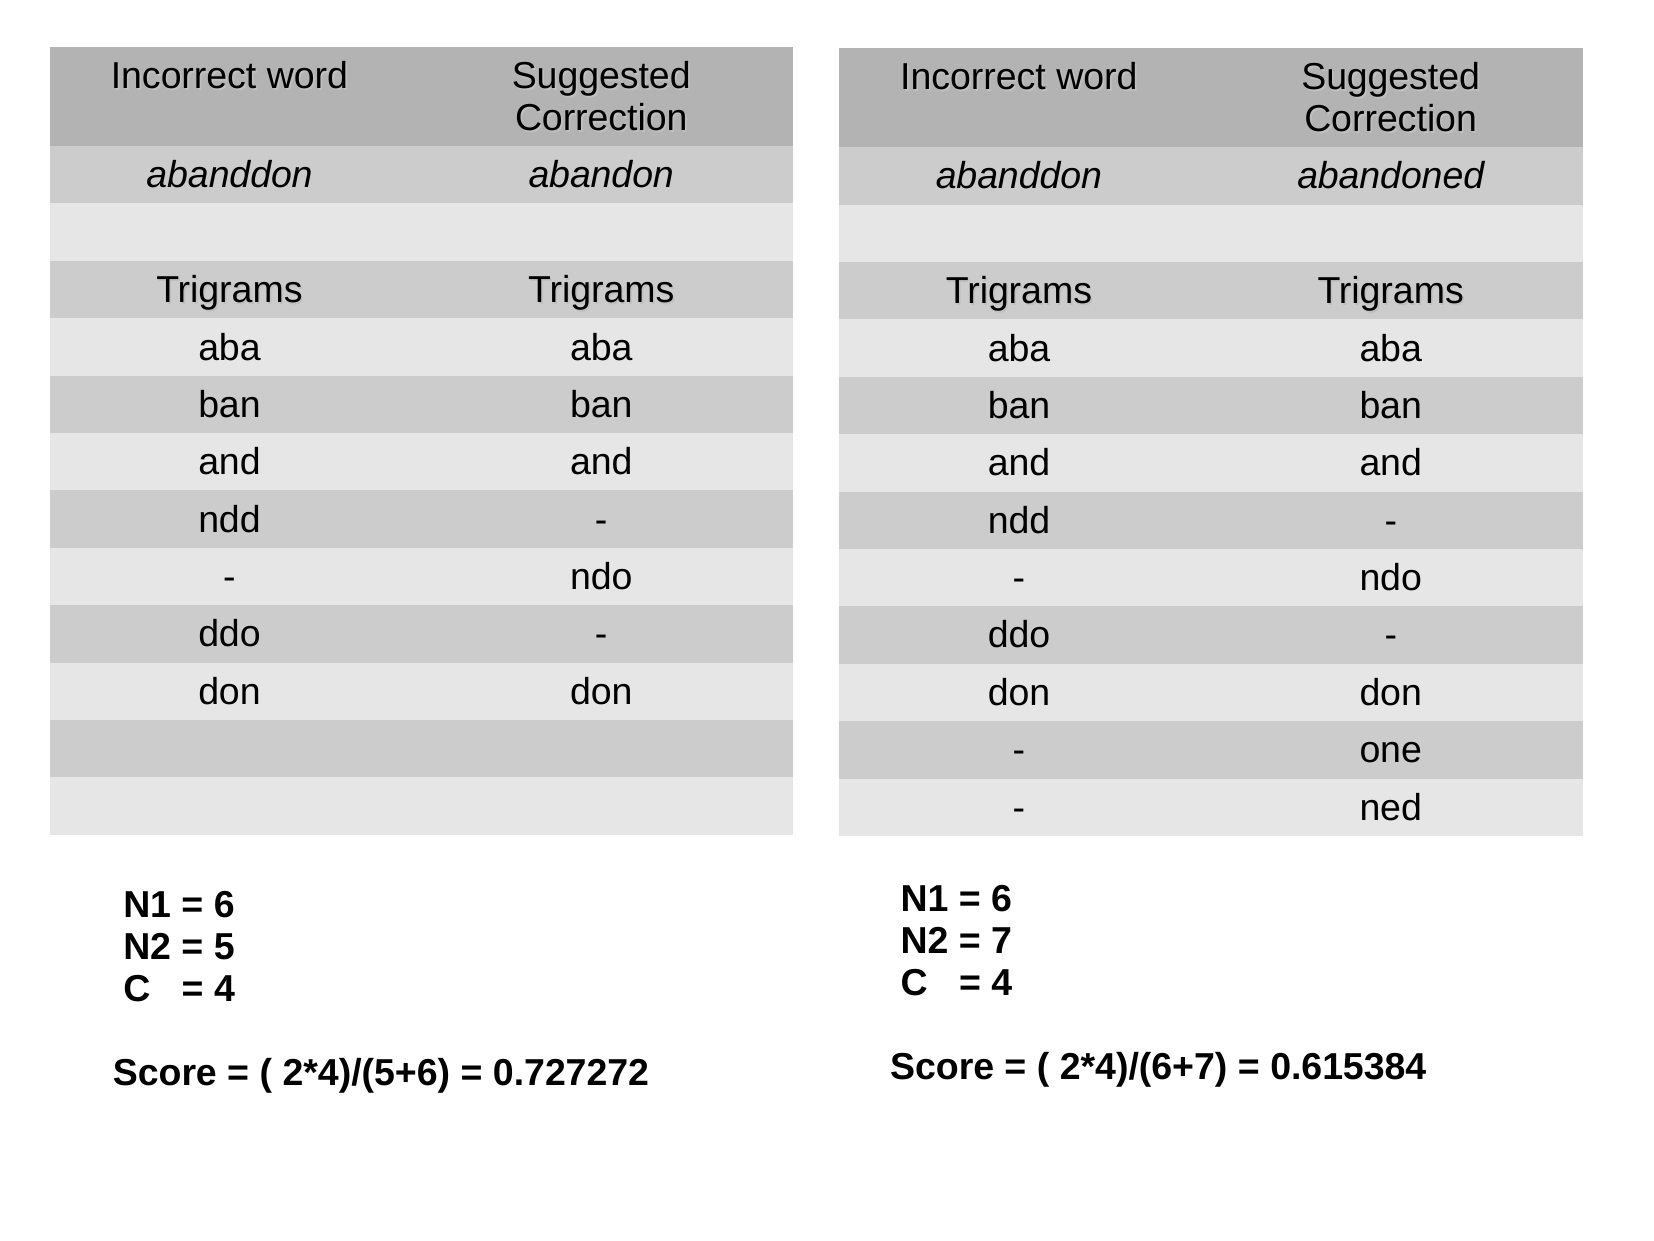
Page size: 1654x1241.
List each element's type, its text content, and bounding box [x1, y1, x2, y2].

table_cell and [839, 434, 1199, 492]
table_cell [409, 203, 793, 261]
table_cell aba [839, 319, 1199, 377]
table_cell - [1199, 492, 1583, 549]
table_cell Trigrams [839, 262, 1199, 319]
table_cell [1199, 205, 1583, 262]
table_cell ddo [839, 606, 1199, 664]
table_cell ndo [409, 548, 793, 605]
table_cell ban [839, 377, 1199, 434]
table_cell abanddon [839, 147, 1199, 205]
table_cell abanddon [50, 146, 409, 203]
table_header Suggested Correction [409, 47, 793, 146]
table_cell don [1199, 664, 1583, 721]
table_cell aba [409, 318, 793, 376]
table_cell ddo [50, 605, 409, 663]
table_cell abandoned [1199, 147, 1583, 205]
table_header Suggested Correction [1199, 48, 1583, 147]
table_cell [50, 720, 409, 777]
table_cell - [1199, 606, 1583, 664]
table_cell and [409, 433, 793, 490]
table_cell - [839, 549, 1199, 606]
text_box N1 = 6 N2 = 7 C = 4 Score = ( 2*4)/(6+7) = 0.615384 [875, 870, 1611, 1096]
table_cell aba [50, 318, 409, 376]
table_cell and [1199, 434, 1583, 492]
table_cell one [1199, 721, 1583, 779]
table_cell ban [409, 376, 793, 433]
table_header Incorrect word [50, 47, 409, 146]
table_cell and [50, 433, 409, 490]
table_cell ban [1199, 377, 1583, 434]
table_cell don [50, 663, 409, 720]
table_cell [50, 203, 409, 261]
table_cell [409, 720, 793, 777]
table_cell ned [1199, 779, 1583, 836]
table_cell - [839, 721, 1199, 779]
table_cell Trigrams [50, 261, 409, 318]
table_cell don [409, 663, 793, 720]
table_cell aba [1199, 319, 1583, 377]
table_cell ban [50, 376, 409, 433]
table_cell Trigrams [1199, 262, 1583, 319]
table_cell Trigrams [409, 261, 793, 318]
table_cell - [839, 779, 1199, 836]
table_cell [839, 205, 1199, 262]
table_cell - [409, 605, 793, 663]
table_cell - [50, 548, 409, 605]
table_cell ndo [1199, 549, 1583, 606]
table_cell don [839, 664, 1199, 721]
table_cell ndd [839, 492, 1199, 549]
table_cell abandon [409, 146, 793, 203]
table_cell - [409, 490, 793, 548]
table_header Incorrect word [839, 48, 1199, 147]
text_box N1 = 6 N2 = 5 C = 4 Score = ( 2*4)/(5+6) = 0.727272 [98, 876, 834, 1102]
table_cell ndd [50, 490, 409, 548]
table_cell [409, 777, 793, 835]
table_cell [50, 777, 409, 835]
